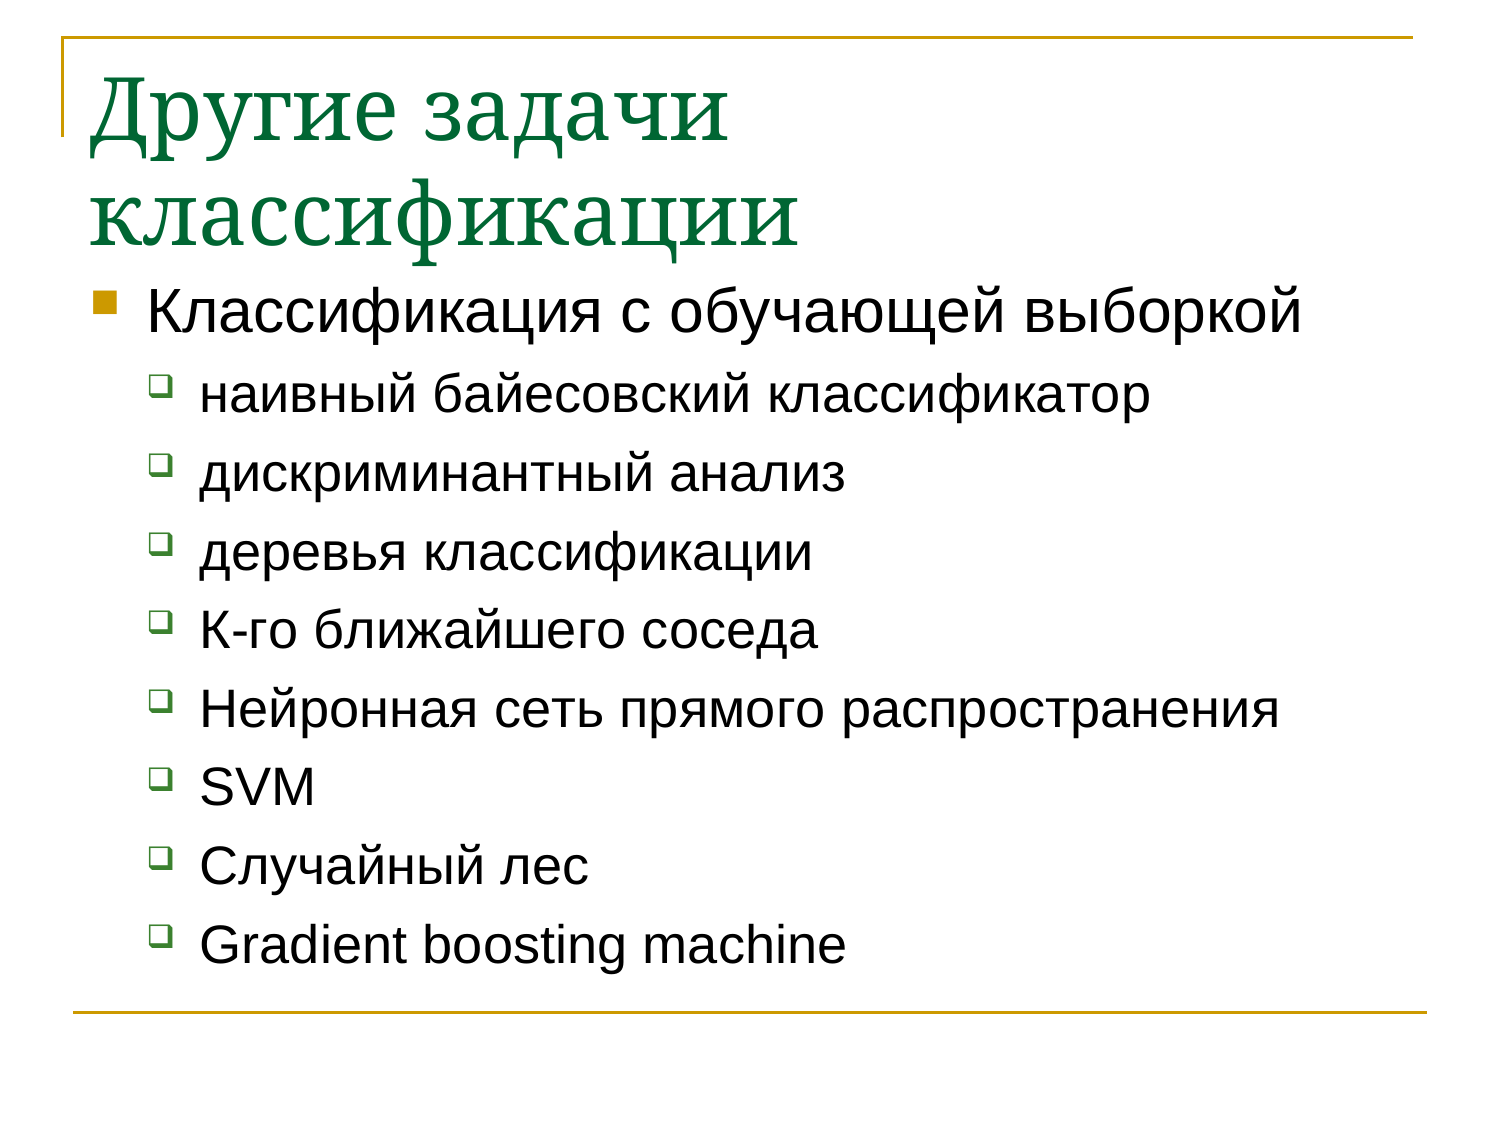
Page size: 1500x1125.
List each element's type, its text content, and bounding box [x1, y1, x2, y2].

list Классификация с обучающей выборкой наивный байесовский классификатор дискриминантный анализ деревья классификации К-го ближайшего соседа Нейронная сеть прямого распространения SVM Случайный лес Gradient boosting machine [75, 262, 1426, 1006]
title Другие задачи классификации [75, 45, 1426, 233]
